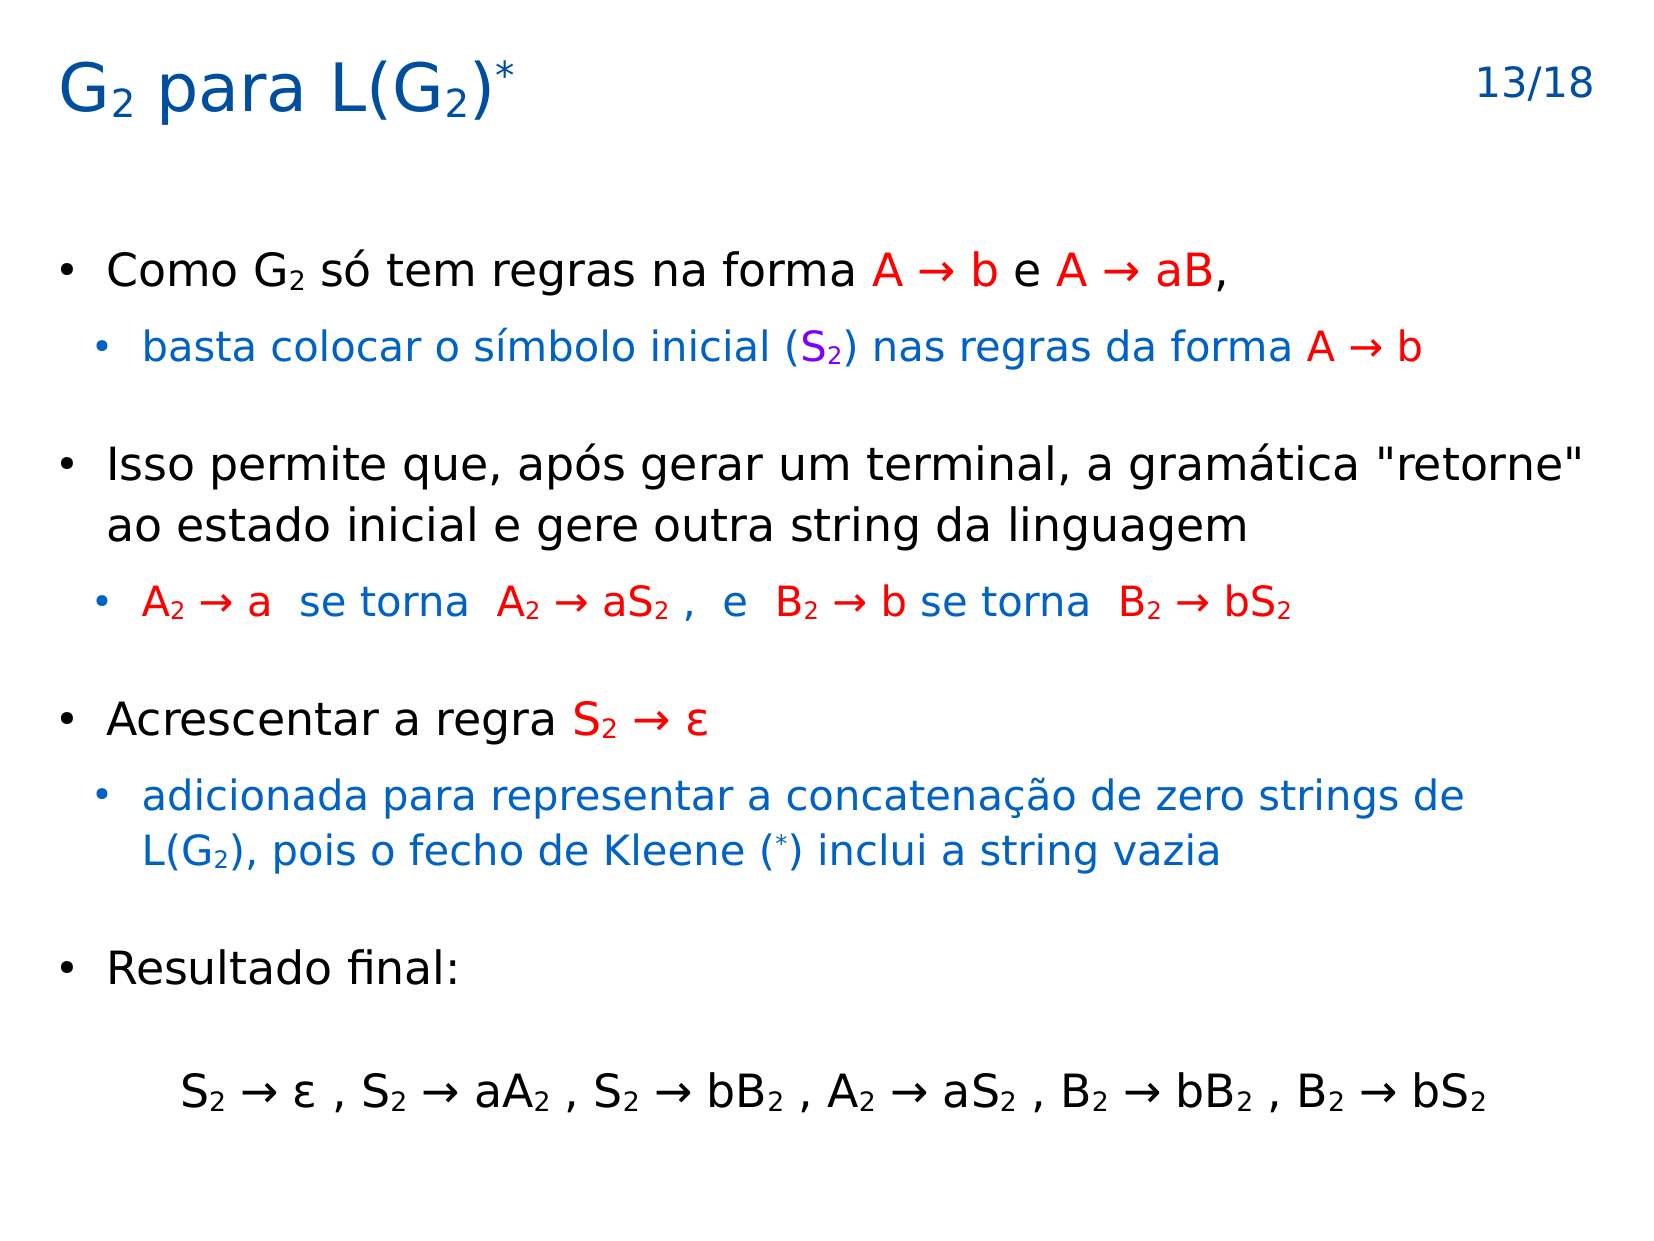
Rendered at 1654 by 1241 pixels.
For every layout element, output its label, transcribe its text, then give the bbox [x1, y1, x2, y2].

list Como G2 só tem regras na forma A → b e A → aB, basta colocar o símbolo inicial (S2) nas regras da forma A → b Isso permite que, após gerar um terminal, a gramática "retorne" ao estado inicial e gere outra string da linguagem A2 → a se torna A2 → aS2 , e B2 → b se torna B2 → bS2 Acrescentar a regra S2 → ε adicionada para representar a concatenação de zero strings de L(G2), pois o fecho de Kleene (*) inclui a string vazia Resultado final: S2 → ε , S2 → aA2 , S2 → bB2 , A2 → aS2 , B2 → bB2 , B2 → bS2 [59, 236, 1595, 1211]
title G2 para L(G2)* [59, 29, 1625, 148]
